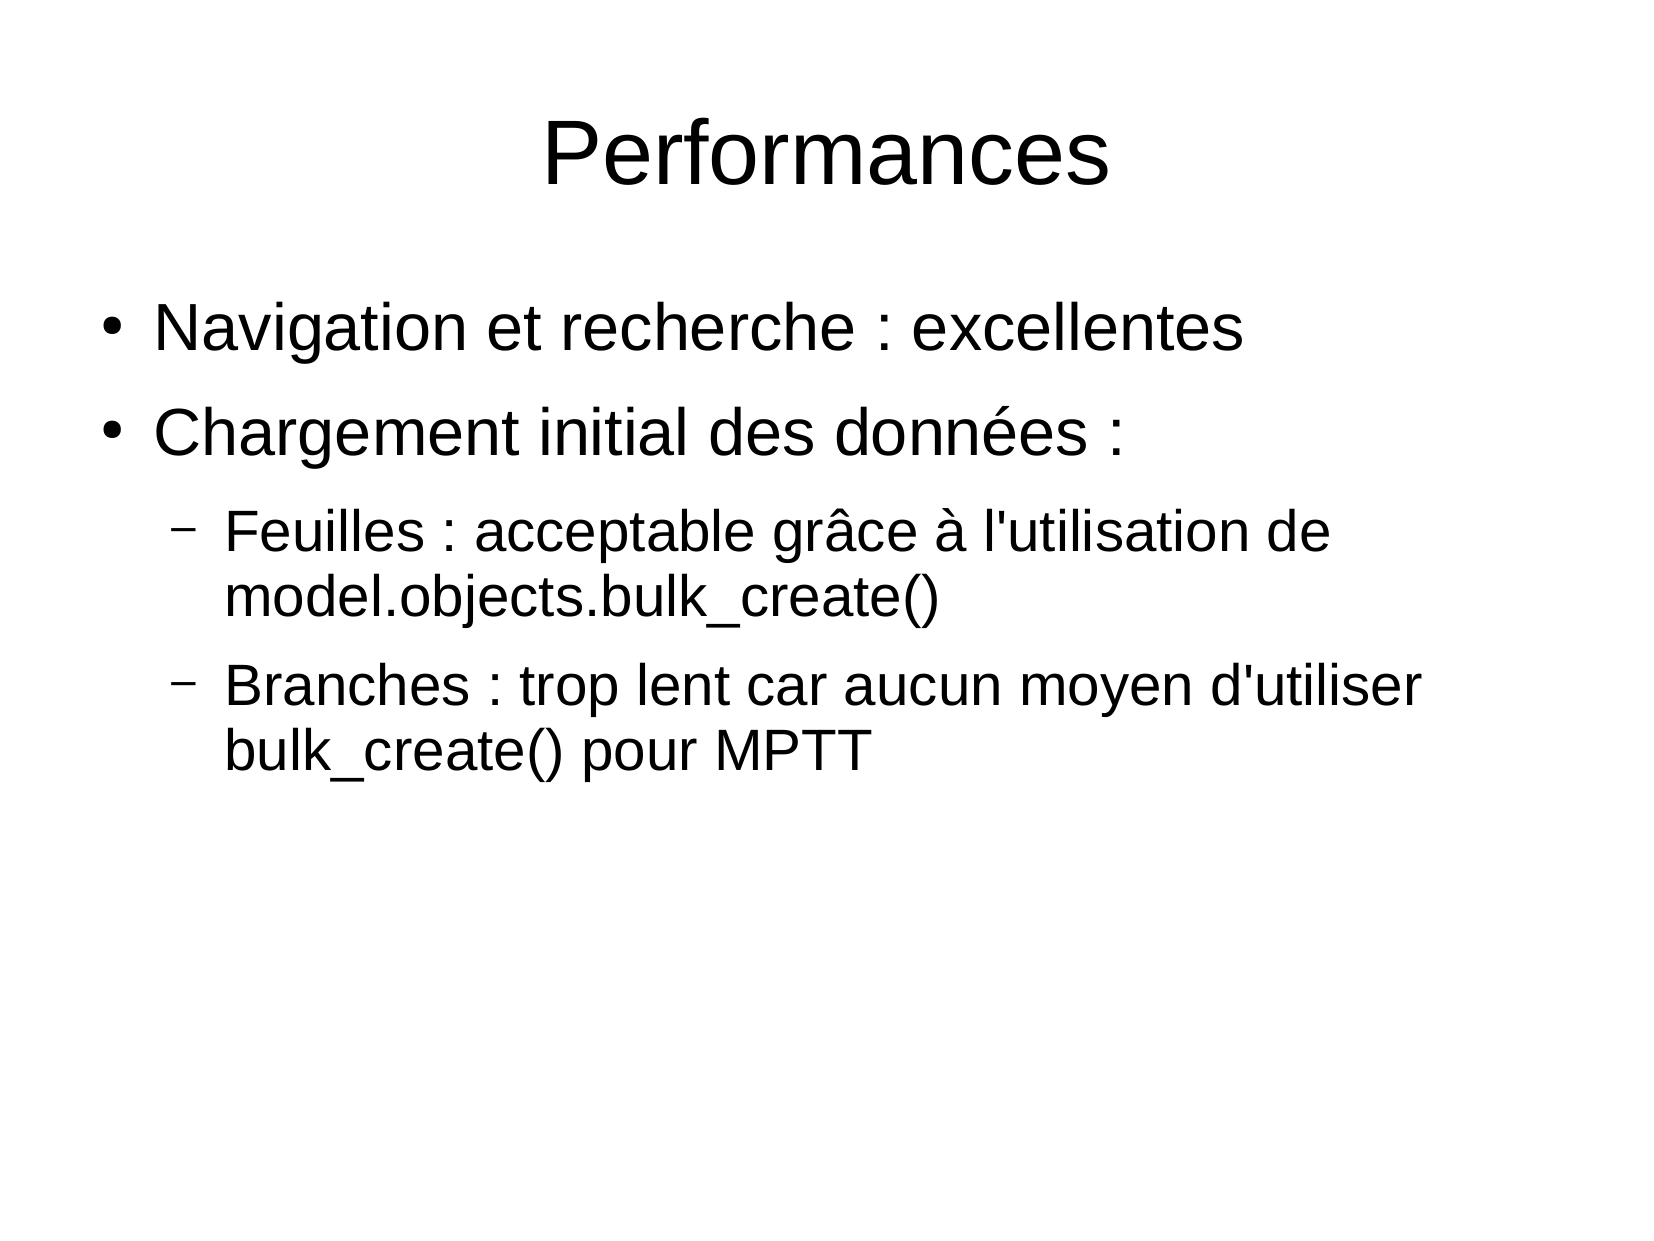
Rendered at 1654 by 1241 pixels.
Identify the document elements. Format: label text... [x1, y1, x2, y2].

list Navigation et recherche : excellentes Chargement initial des données : Feuilles : acceptable grâce à l'utilisation de model.objects.bulk_create() Branches : trop lent car aucun moyen d'utiliser bulk_create() pour MPTT [82, 290, 1571, 1010]
title Performances [82, 49, 1571, 257]
